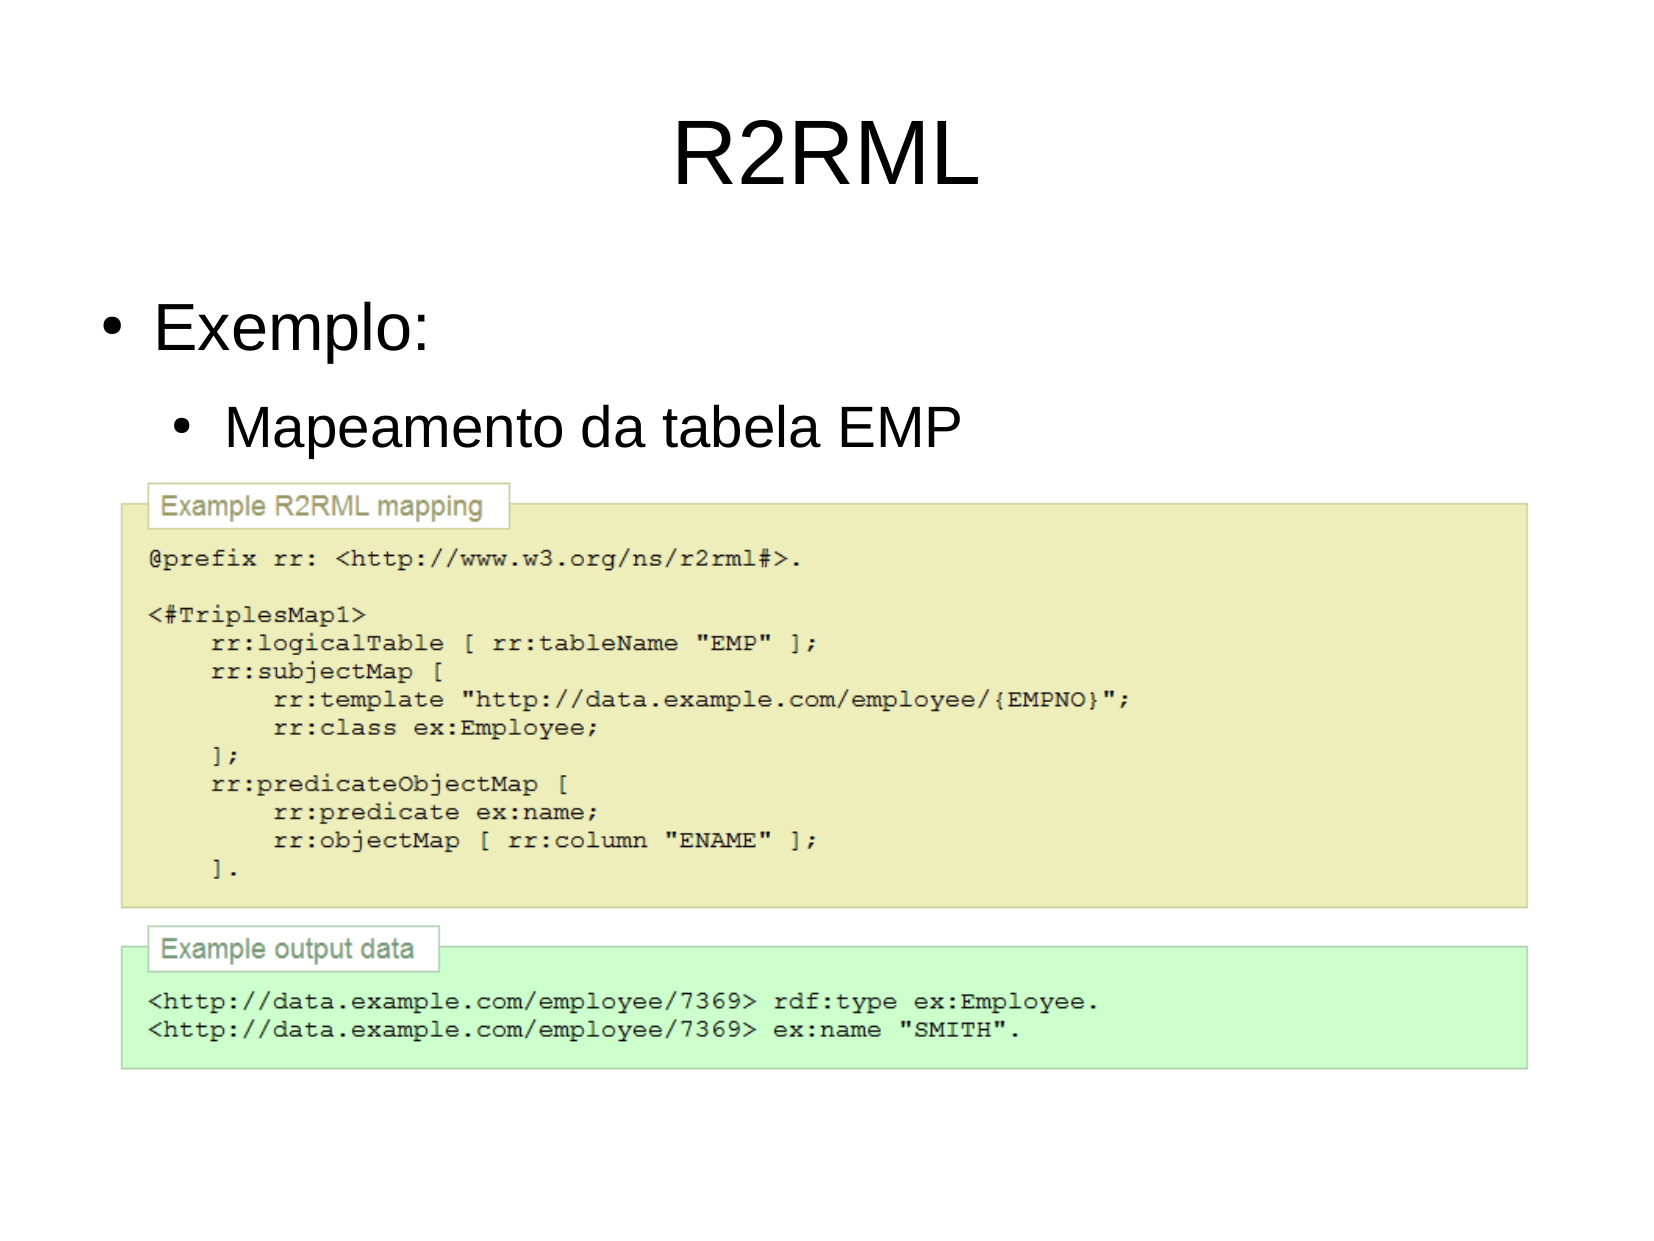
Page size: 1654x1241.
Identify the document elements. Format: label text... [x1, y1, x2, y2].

title R2RML [82, 49, 1571, 257]
picture [115, 472, 1536, 1076]
list Exemplo: Mapeamento da tabela EMP [82, 290, 1571, 681]
